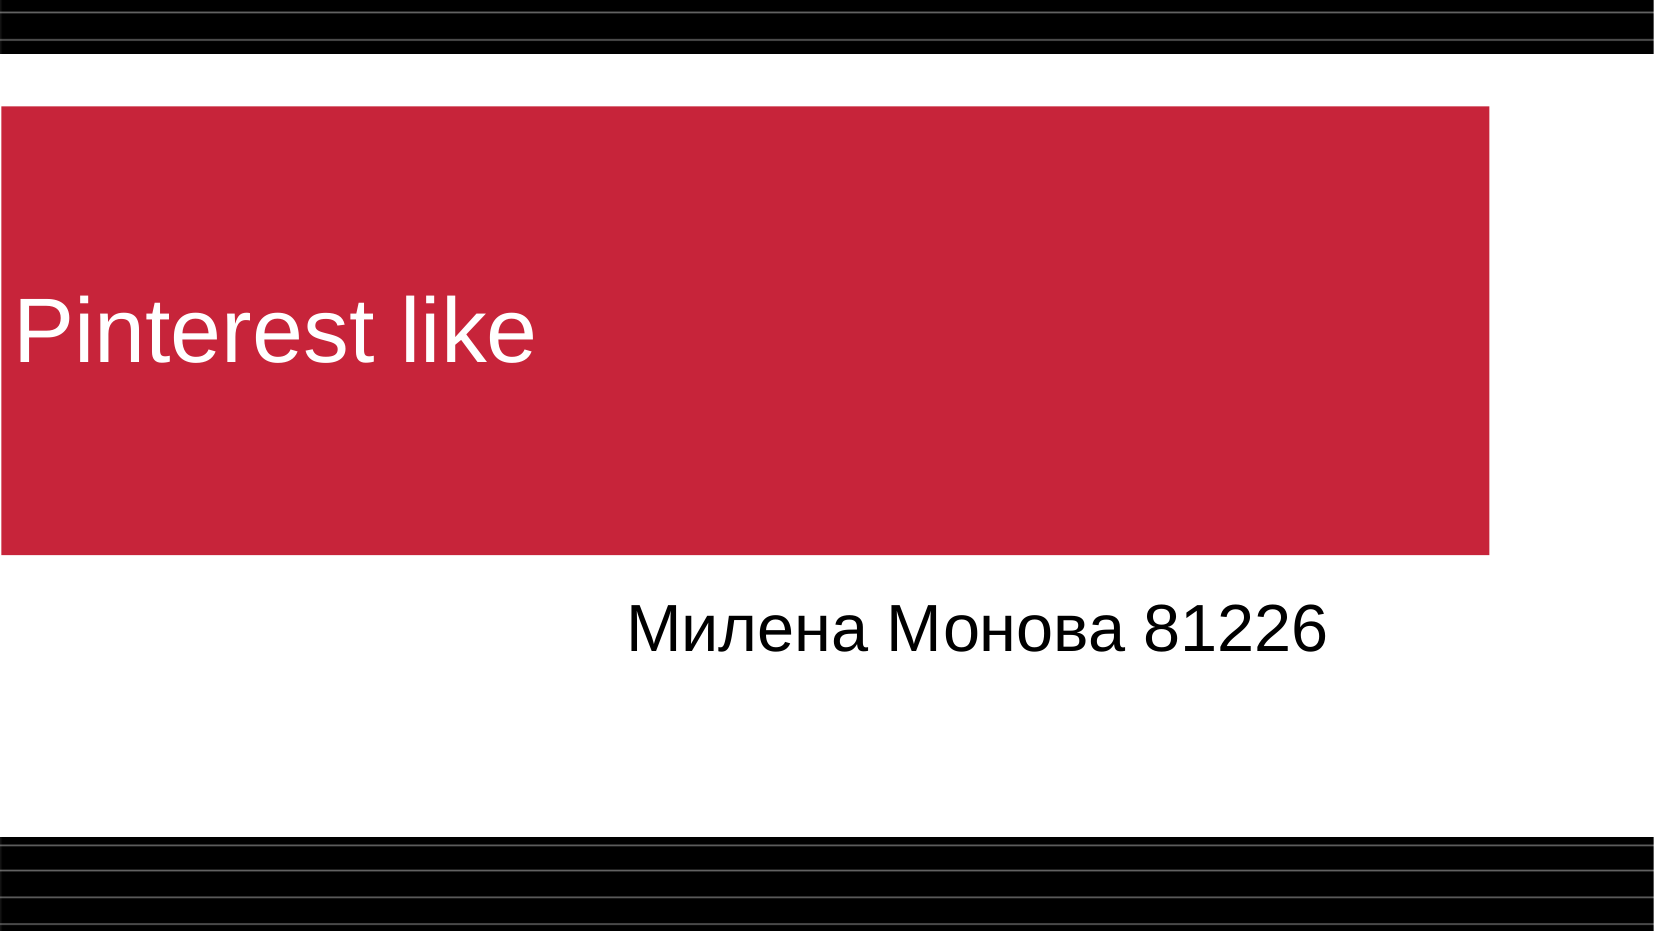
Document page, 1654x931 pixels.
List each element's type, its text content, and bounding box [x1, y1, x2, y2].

picture [0, 0, 1654, 54]
title Pinterest like [1, 106, 1490, 556]
subtitle Милена Монова 81226 [625, 590, 1489, 804]
picture [0, 837, 1654, 931]
